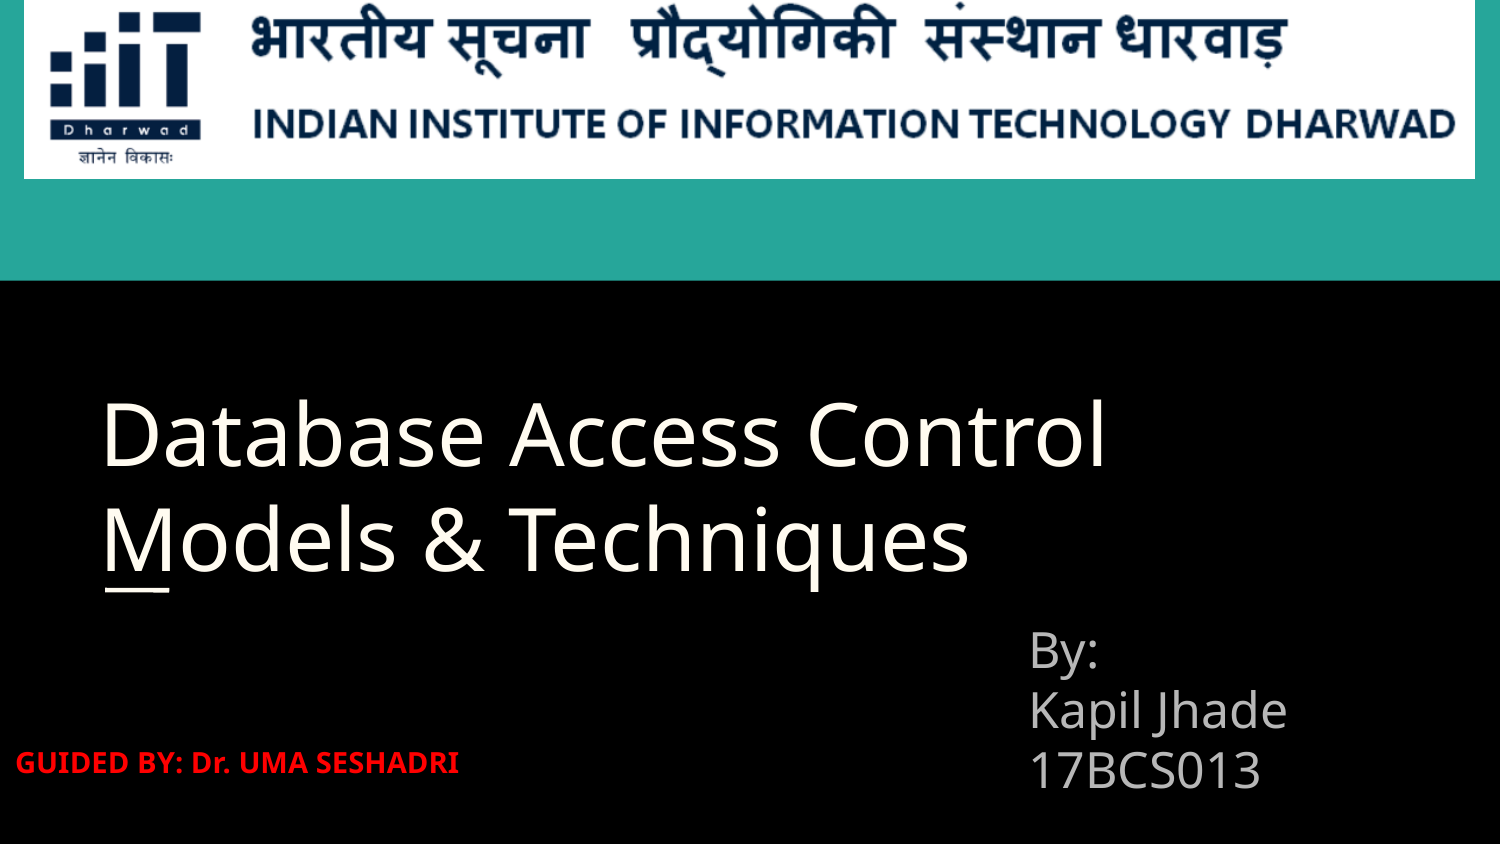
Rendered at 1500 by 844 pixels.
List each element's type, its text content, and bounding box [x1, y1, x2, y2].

text_box GUIDED BY: Dr. UMA SESHADRI [0, 729, 1101, 827]
subtitle By: Kapil Jhade 17BCS013 [1013, 603, 1397, 818]
title Database Access Control Models & Techniques [84, 279, 1416, 604]
picture [24, 0, 1475, 179]
